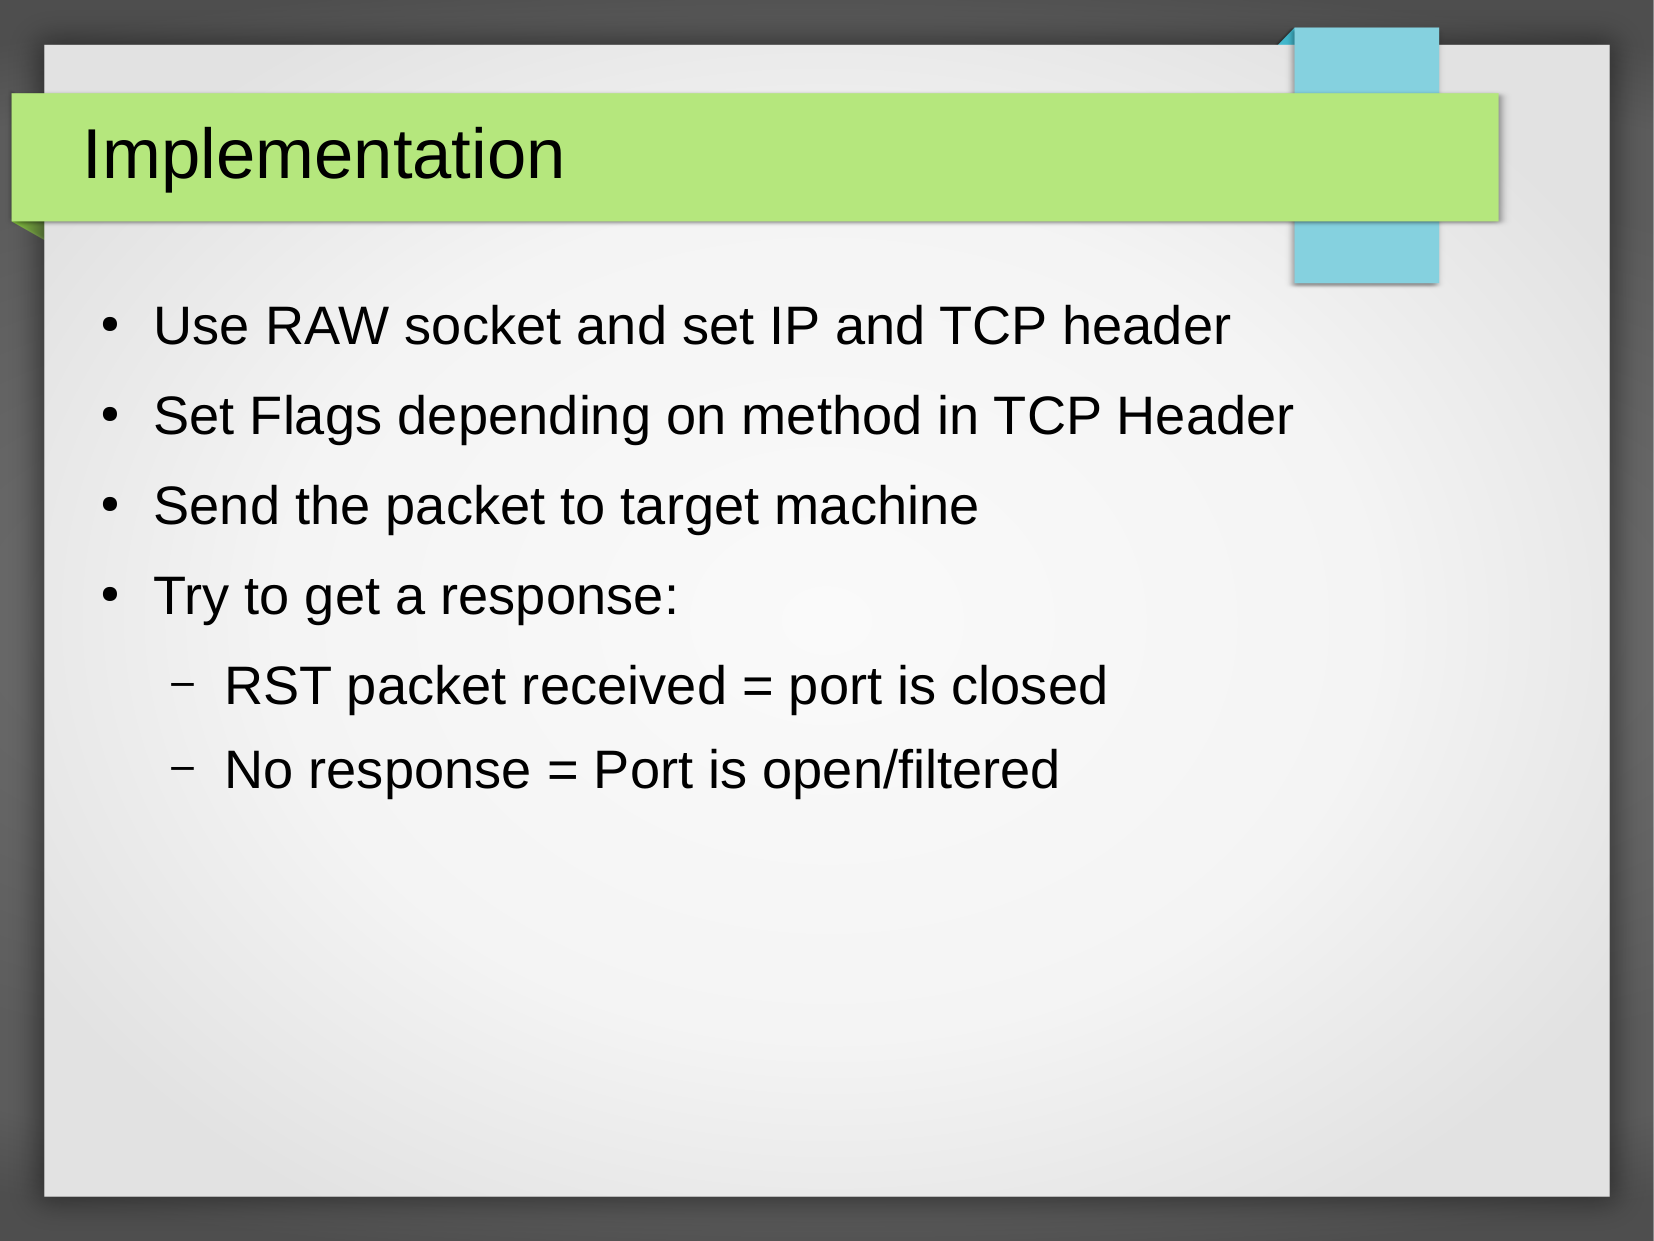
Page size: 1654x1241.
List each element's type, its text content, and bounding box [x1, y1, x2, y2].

picture [0, 0, 1654, 1241]
title Implementation [82, 94, 1264, 213]
list Use RAW socket and set IP and TCP header Set Flags depending on method in TCP Header Send the packet to target machine Try to get a response: RST packet received = port is closed No response = Port is open/filtered [82, 295, 1571, 1015]
